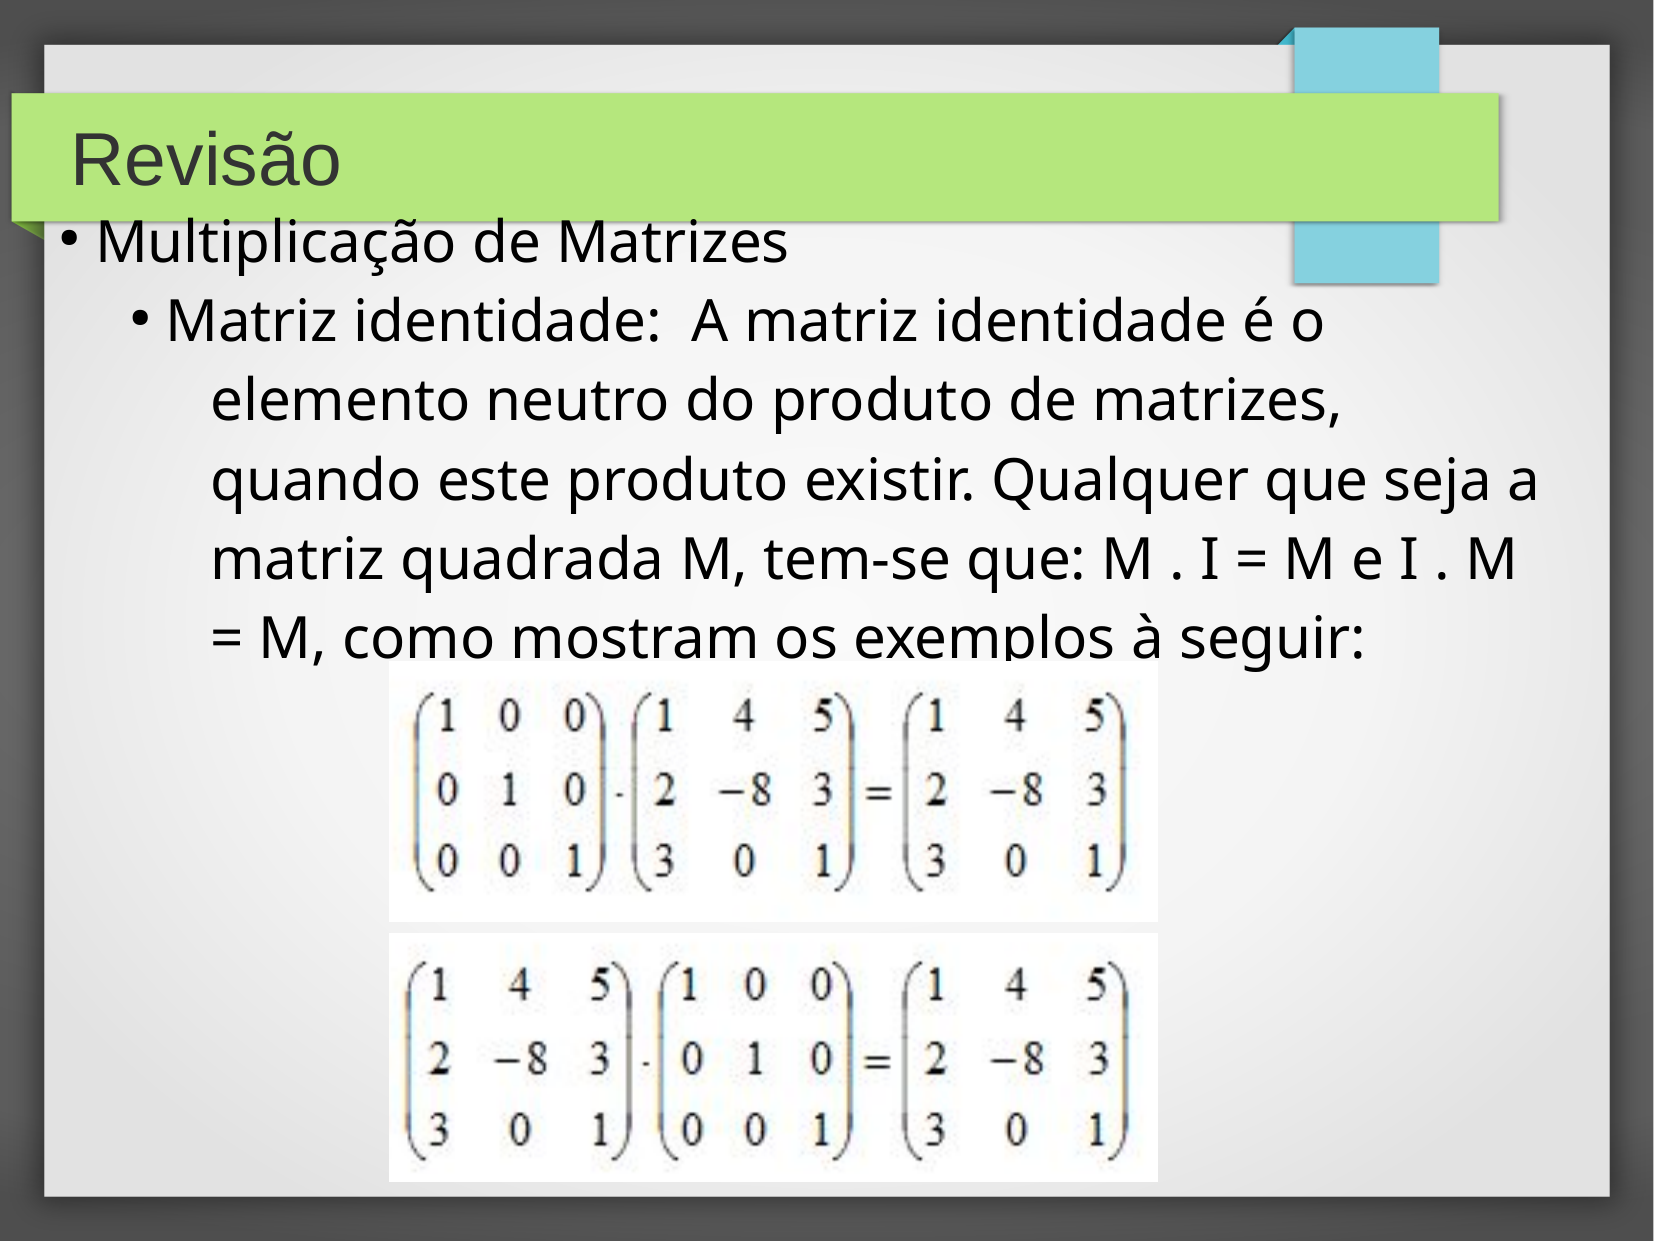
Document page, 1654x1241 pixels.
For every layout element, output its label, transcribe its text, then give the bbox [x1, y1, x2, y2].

text_box Multiplicação de Matrizes Matriz identidade: A matriz identidade é o elemento neutro do produto de matrizes, quando este produto existir. Qualquer que seja a matriz quadrada M, tem-se que: M . I = M e I . M = M, como mostram os exemplos à seguir: [59, 231, 1560, 724]
picture [0, 0, 1654, 1241]
title Revisão [70, 106, 1229, 213]
